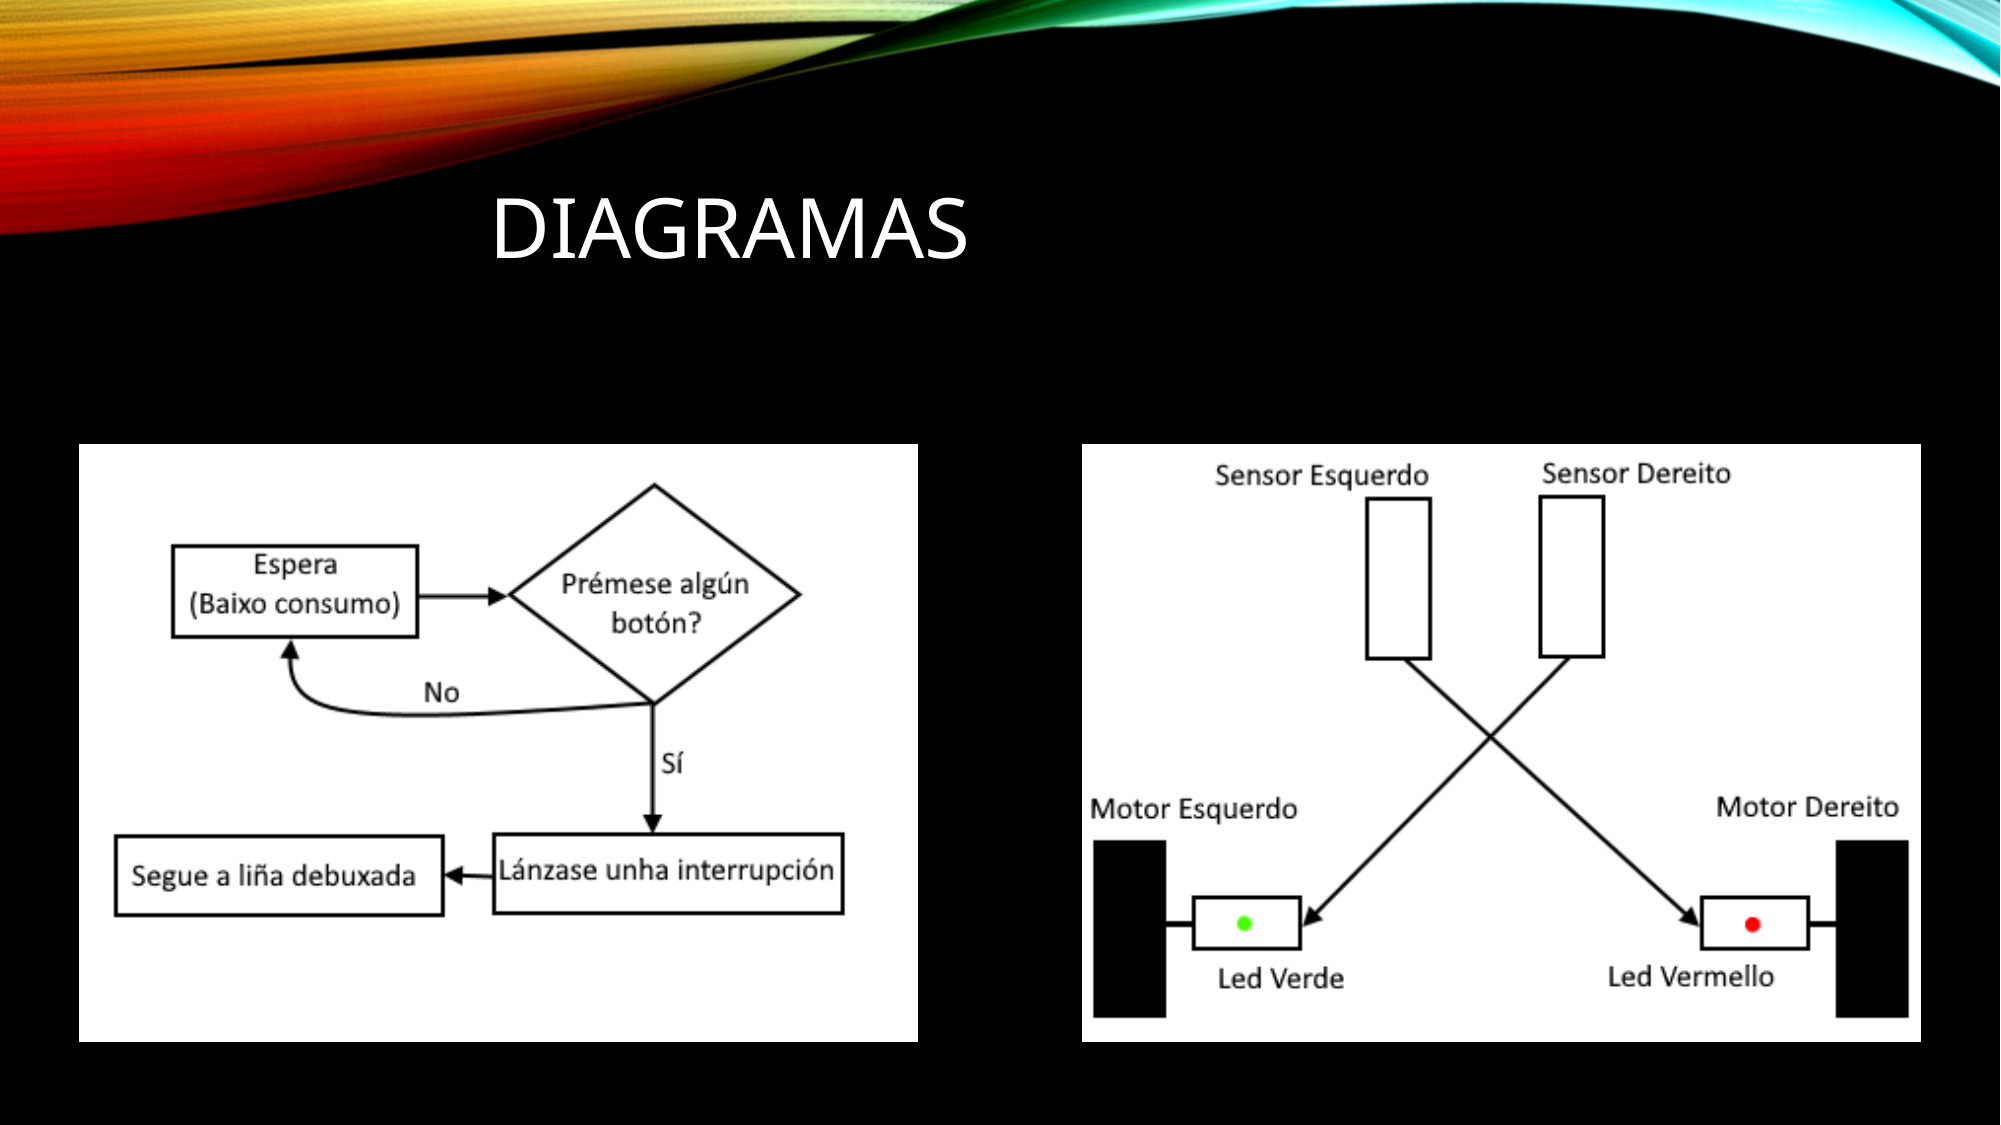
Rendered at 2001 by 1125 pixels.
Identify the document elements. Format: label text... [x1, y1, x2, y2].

picture [79, 444, 918, 1042]
picture [1082, 444, 1921, 1042]
title Diagramas [474, 125, 1888, 338]
